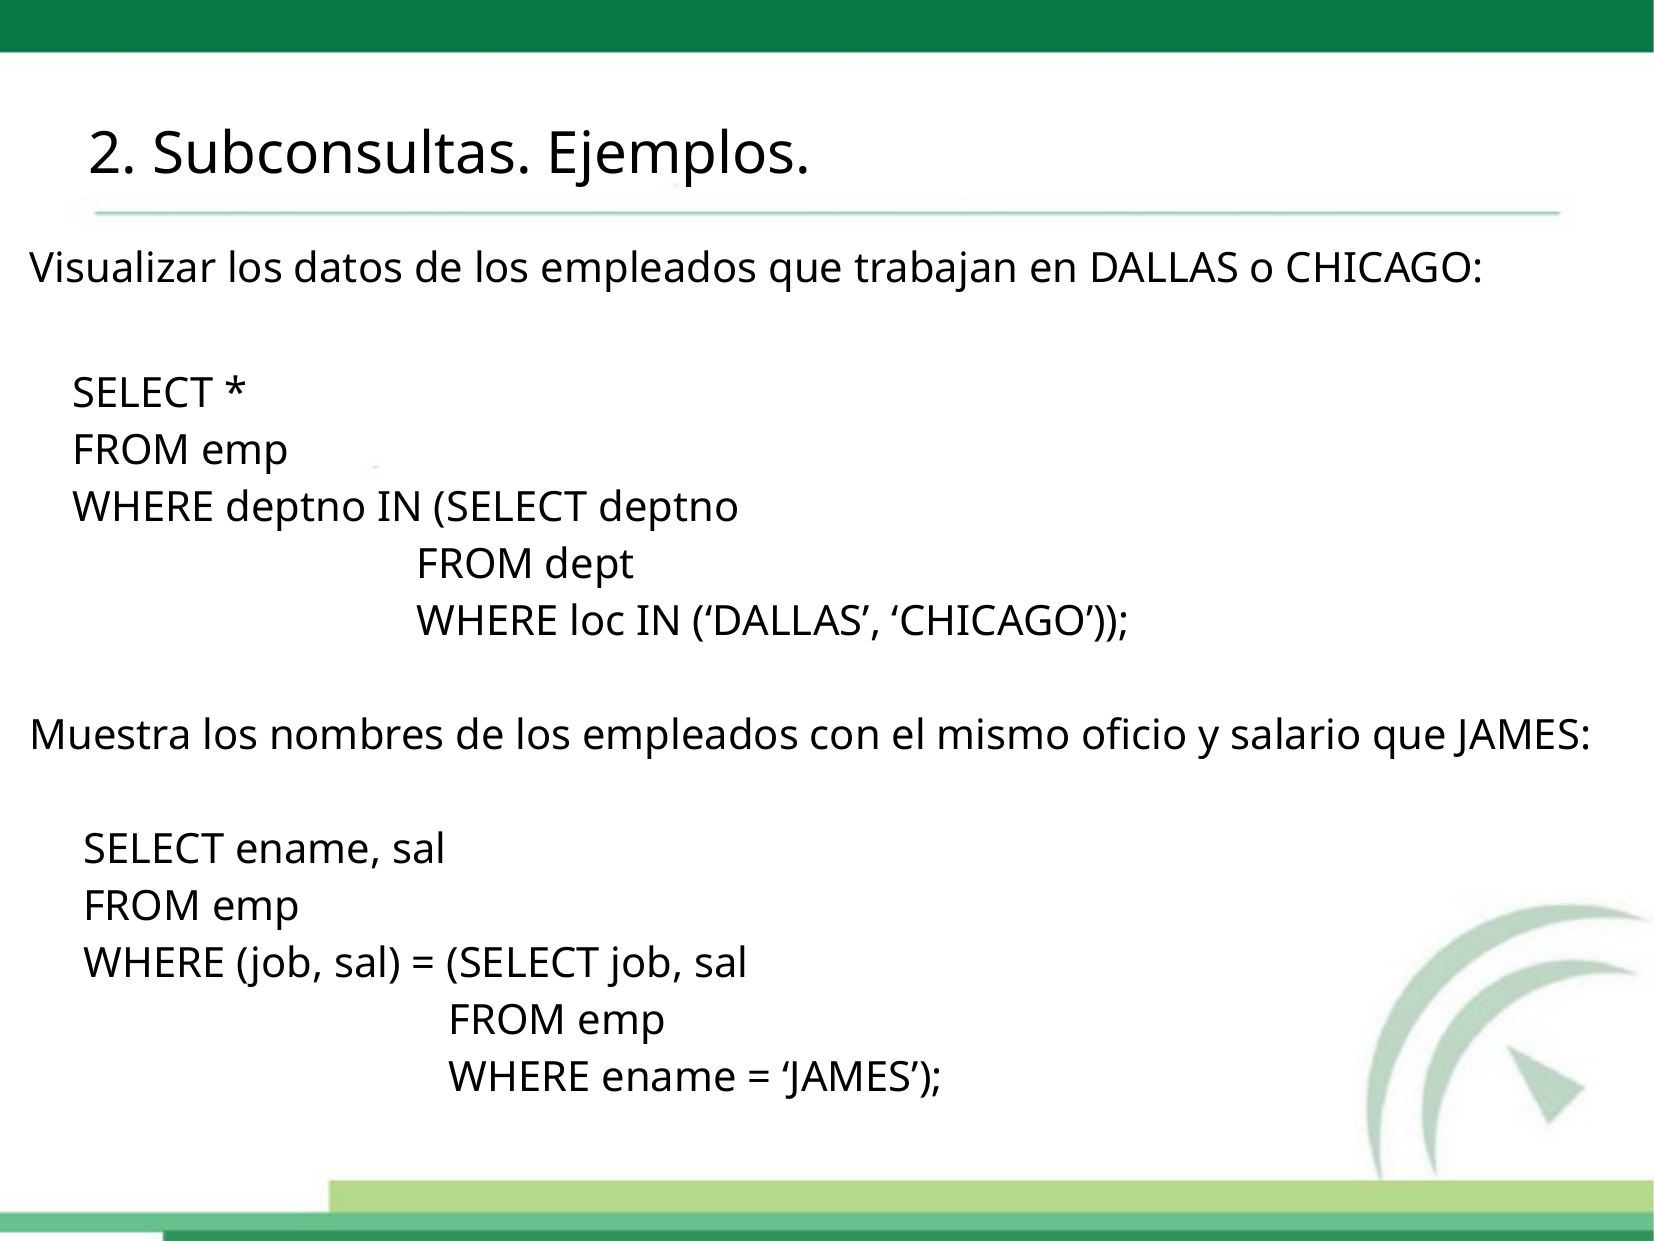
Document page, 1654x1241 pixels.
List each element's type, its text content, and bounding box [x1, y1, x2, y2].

title 2. Subconsultas. Ejemplos. [88, 46, 1577, 237]
list Visualizar los datos de los empleados que trabajan en DALLAS o CHICAGO: SELECT * FROM emp WHERE deptno IN (SELECT deptno FROM dept WHERE loc IN (‘DALLAS’, ‘CHICAGO’)); Muestra los nombres de los empleados con el mismo oficio y salario que JAMES: SELECT ename, sal FROM emp WHERE (job, sal) = (SELECT job, sal FROM emp WHERE ename = ‘JAMES’); [29, 237, 1625, 1169]
picture [0, 0, 1654, 1241]
